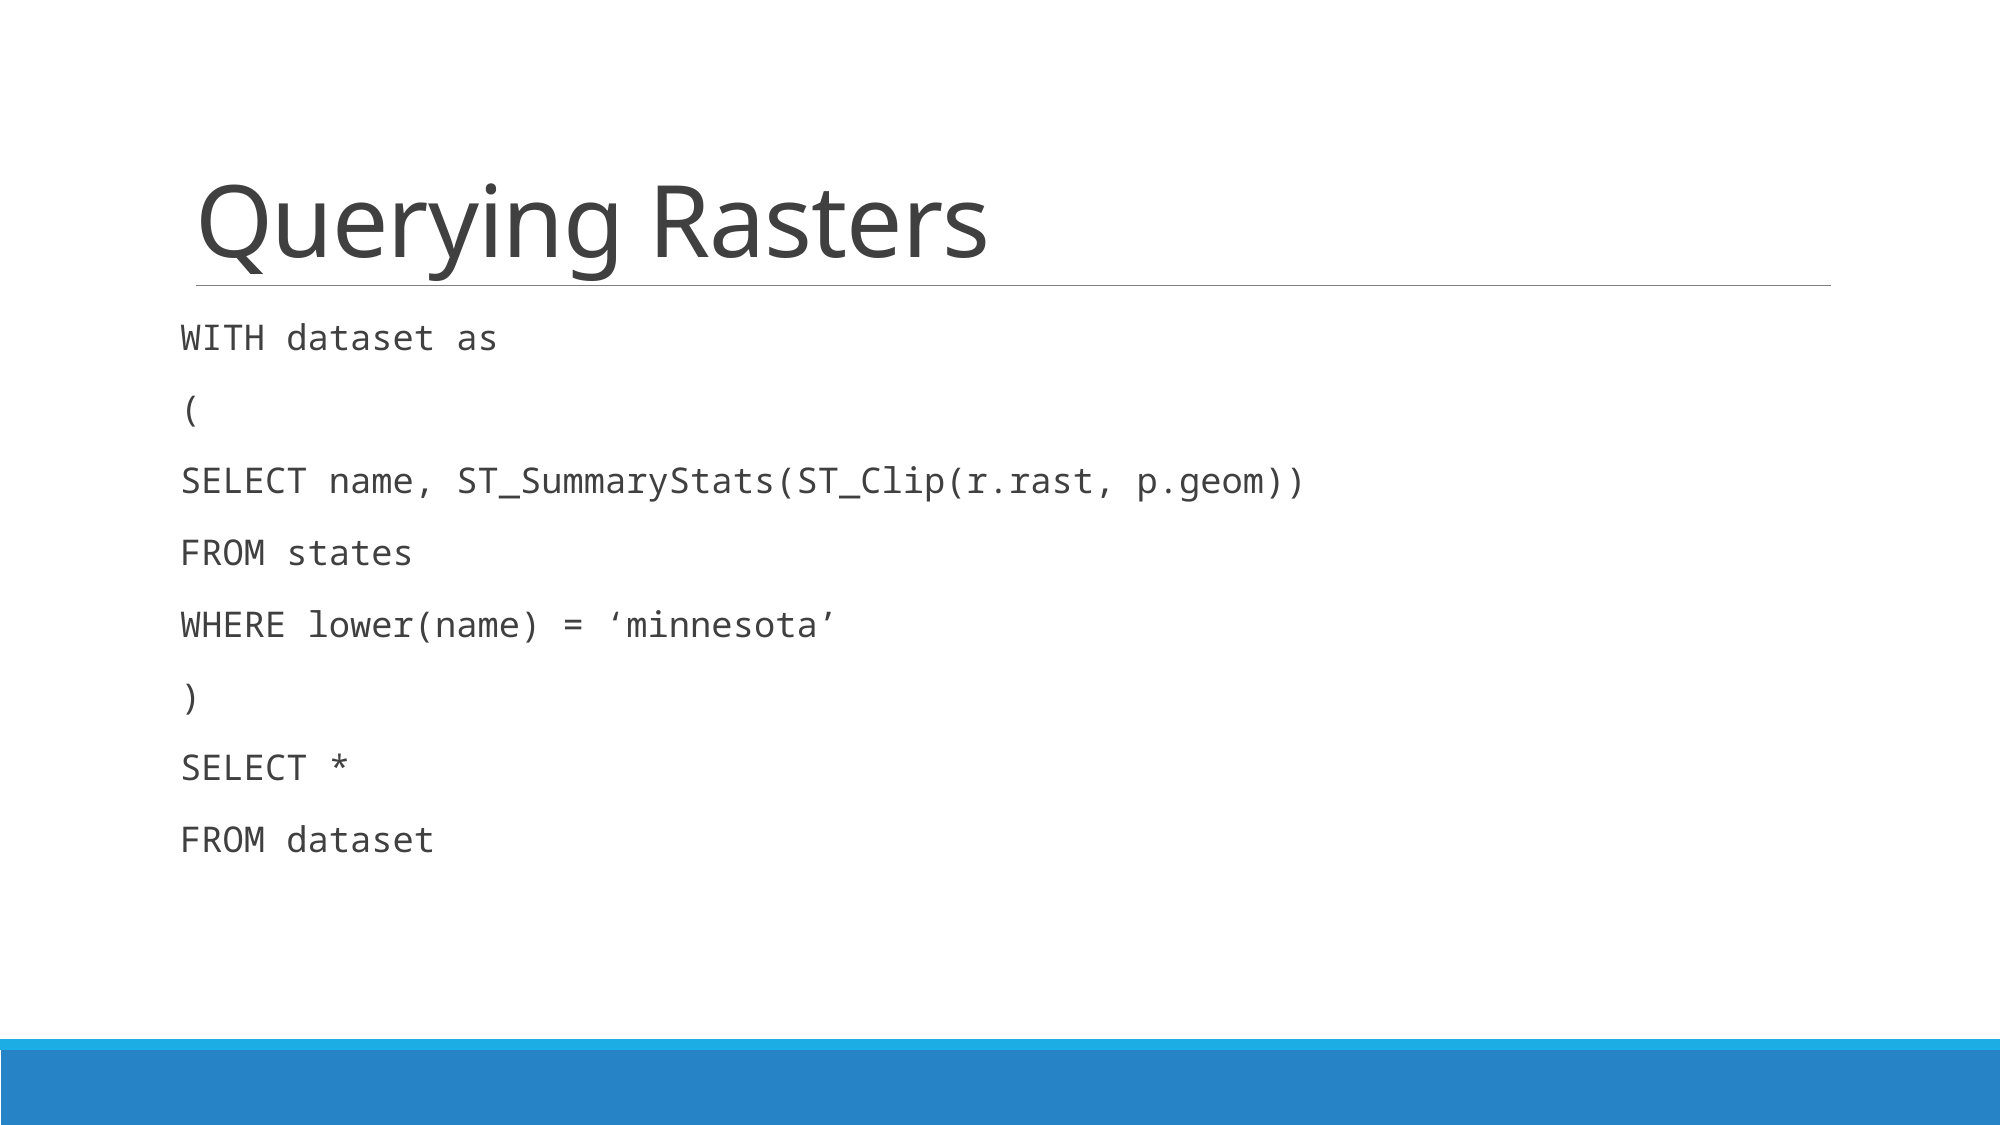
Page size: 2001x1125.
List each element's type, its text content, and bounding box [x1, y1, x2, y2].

list WITH dataset as ( SELECT name, ST_SummaryStats(ST_Clip(r.rast, p.geom)) FROM states WHERE lower(name) = ‘minnesota’ ) SELECT * FROM dataset [180, 302, 1831, 963]
title Querying Rasters [180, 47, 1831, 286]
